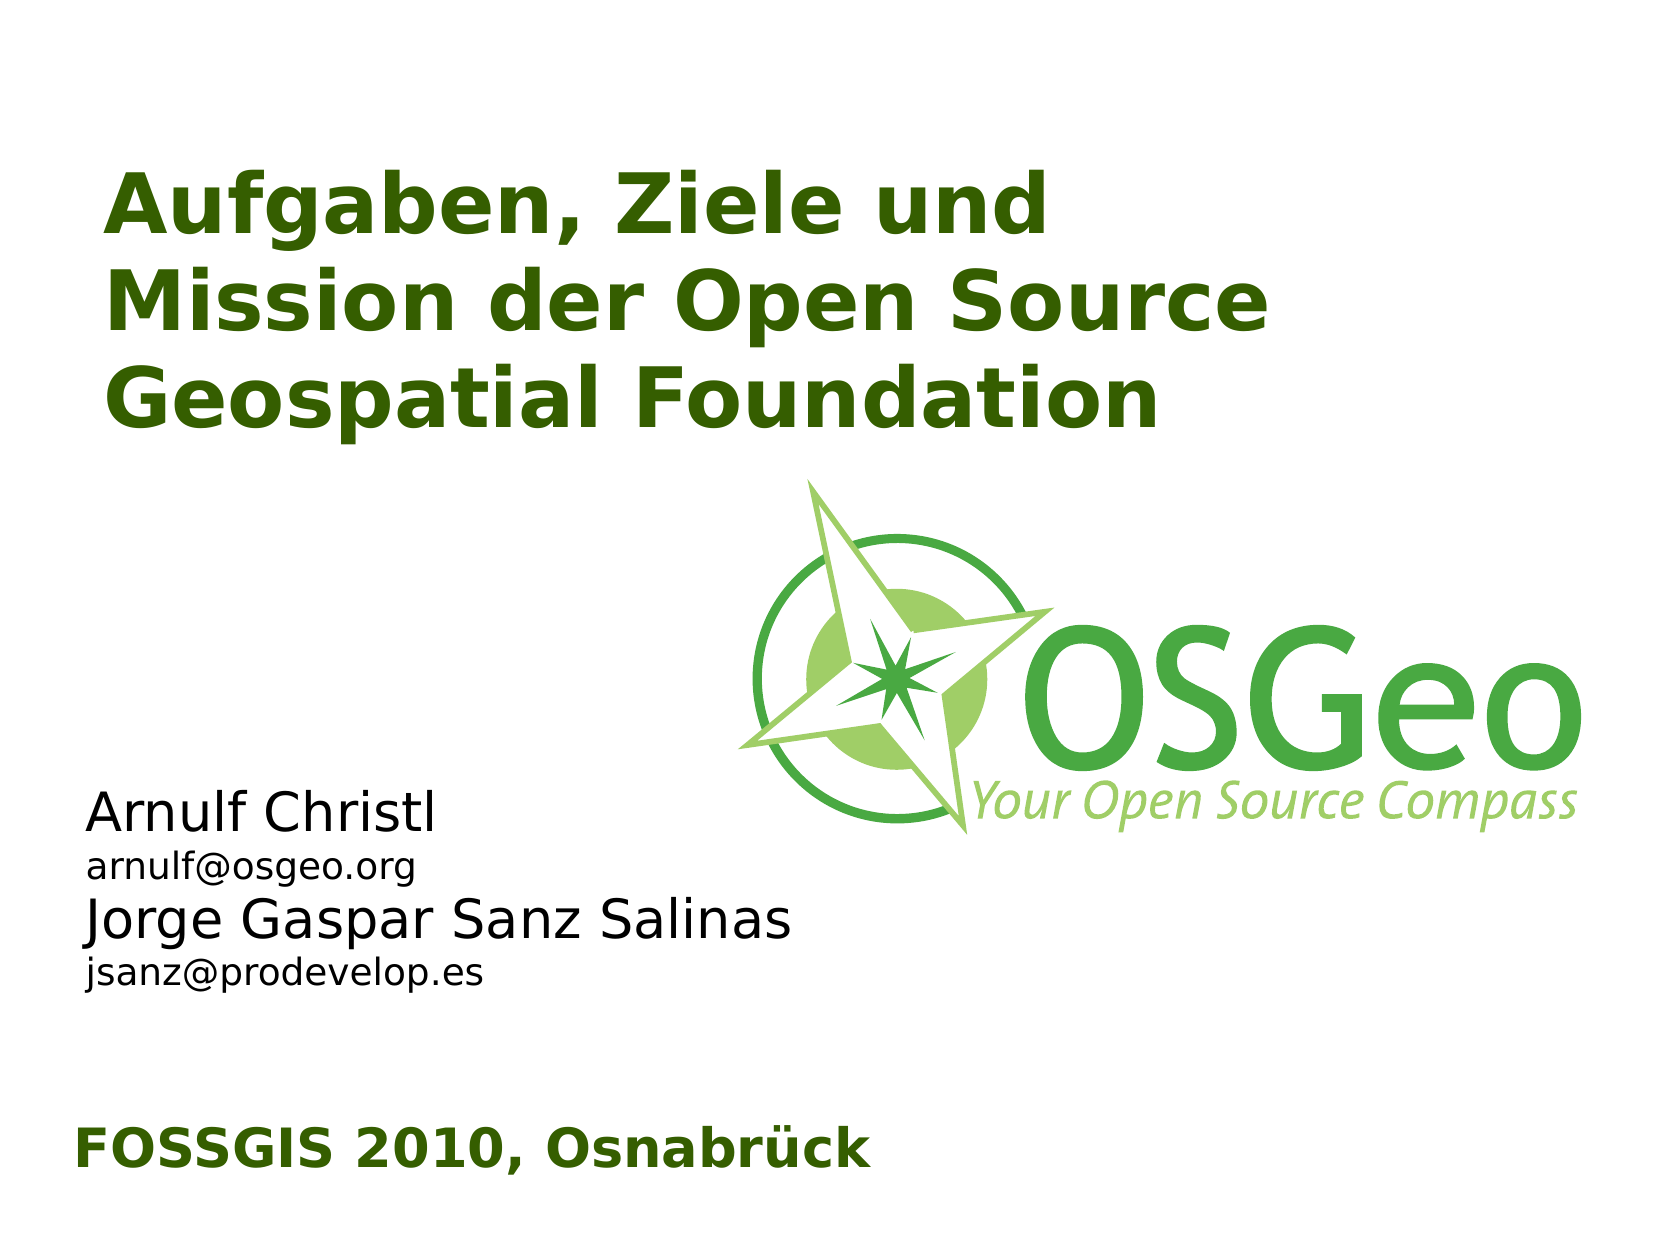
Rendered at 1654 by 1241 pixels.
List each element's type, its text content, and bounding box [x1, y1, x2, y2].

title Aufgaben, Ziele und Mission der Open Source Geospatial Foundation [88, 149, 1447, 456]
picture [732, 467, 1589, 839]
text_box FOSSGIS 2010, Osnabrück [59, 1110, 1536, 1189]
text_box Arnulf Christl arnulf@osgeo.org Jorge Gaspar Sanz Salinas jsanz@prodevelop.es [70, 774, 898, 1003]
